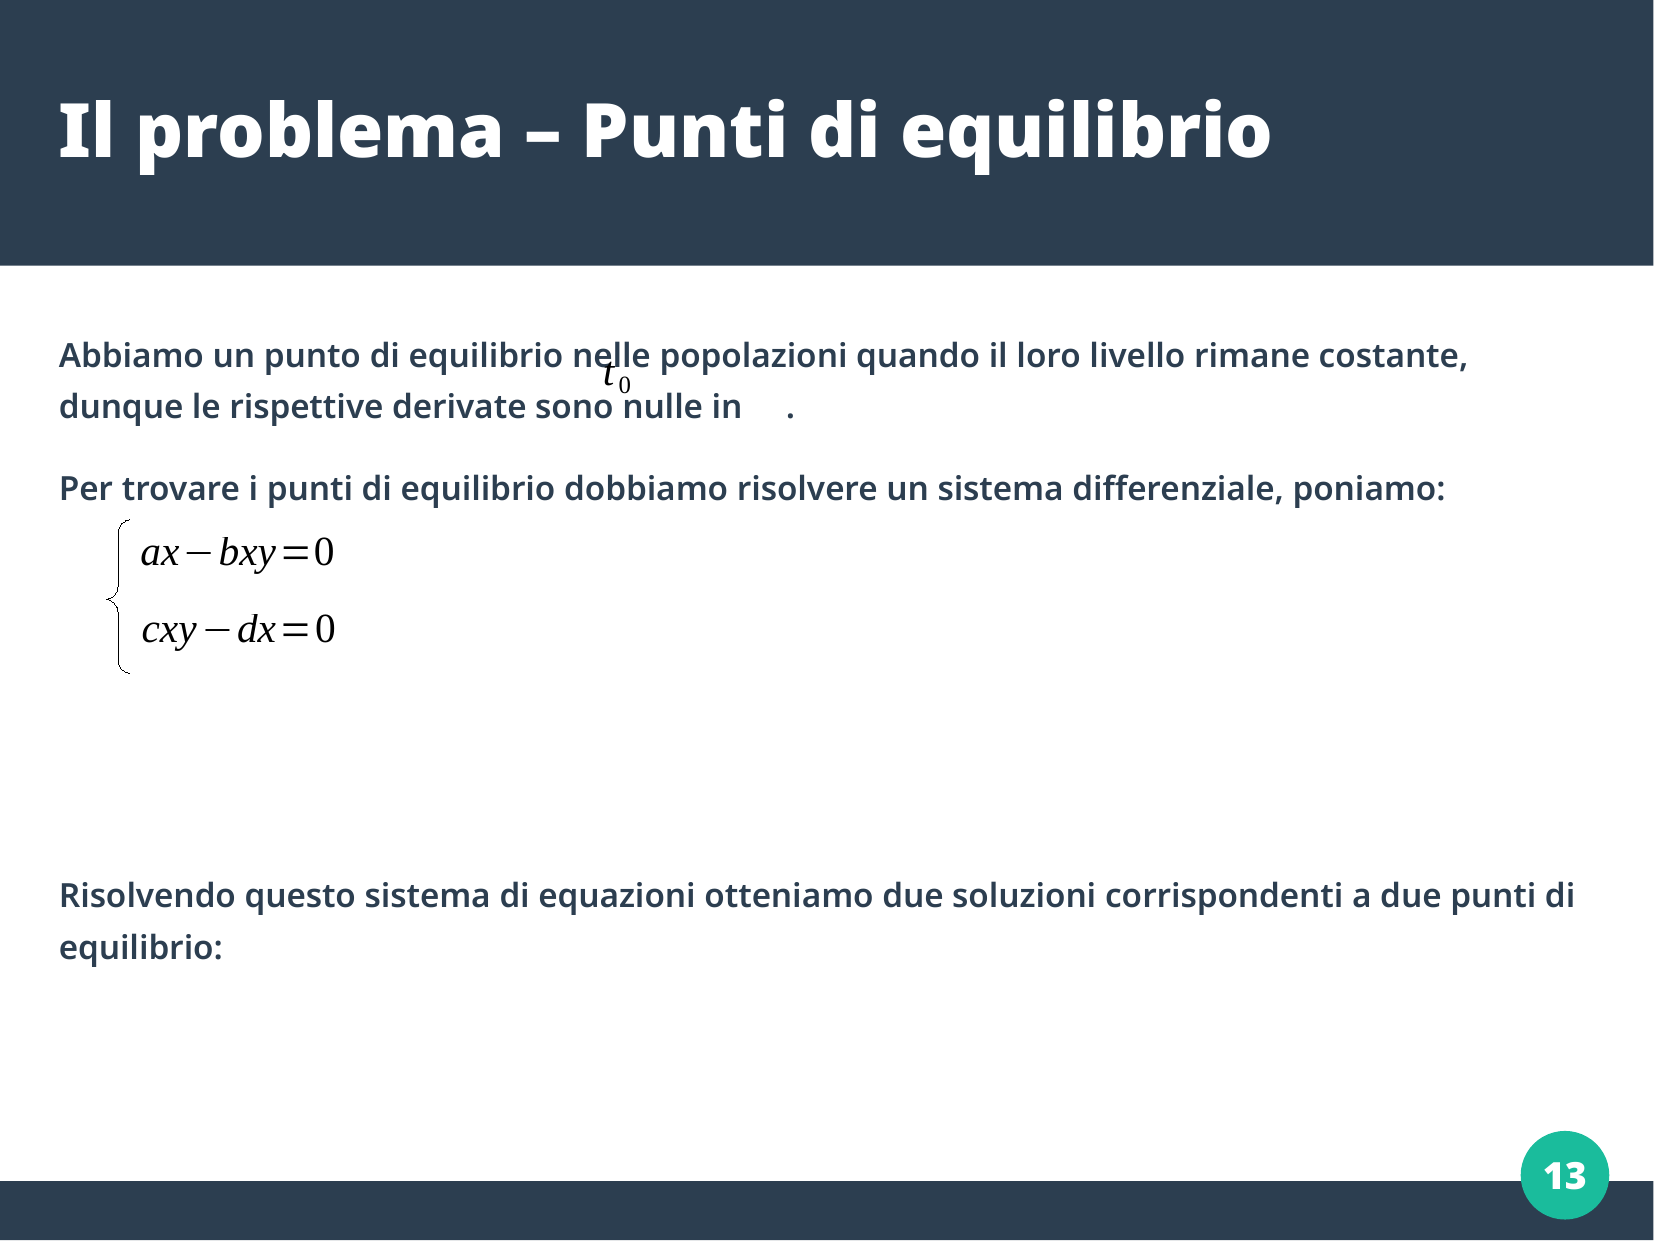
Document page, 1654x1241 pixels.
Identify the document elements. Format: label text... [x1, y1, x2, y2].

chart [596, 357, 638, 402]
title Il problema – Punti di equilibrio [59, 49, 1595, 207]
list Abbiamo un punto di equilibrio nelle popolazioni quando il loro livello rimane costante, dunque le rispettive derivate sono nulle in . Per trovare i punti di equilibrio dobbiamo risolvere un sistema differenziale, poniamo: Risolvendo questo sistema di equazioni otteniamo due soluzioni corrispondenti a due punti di equilibrio: [59, 324, 1595, 1134]
chart [132, 537, 343, 579]
chart [135, 614, 343, 656]
